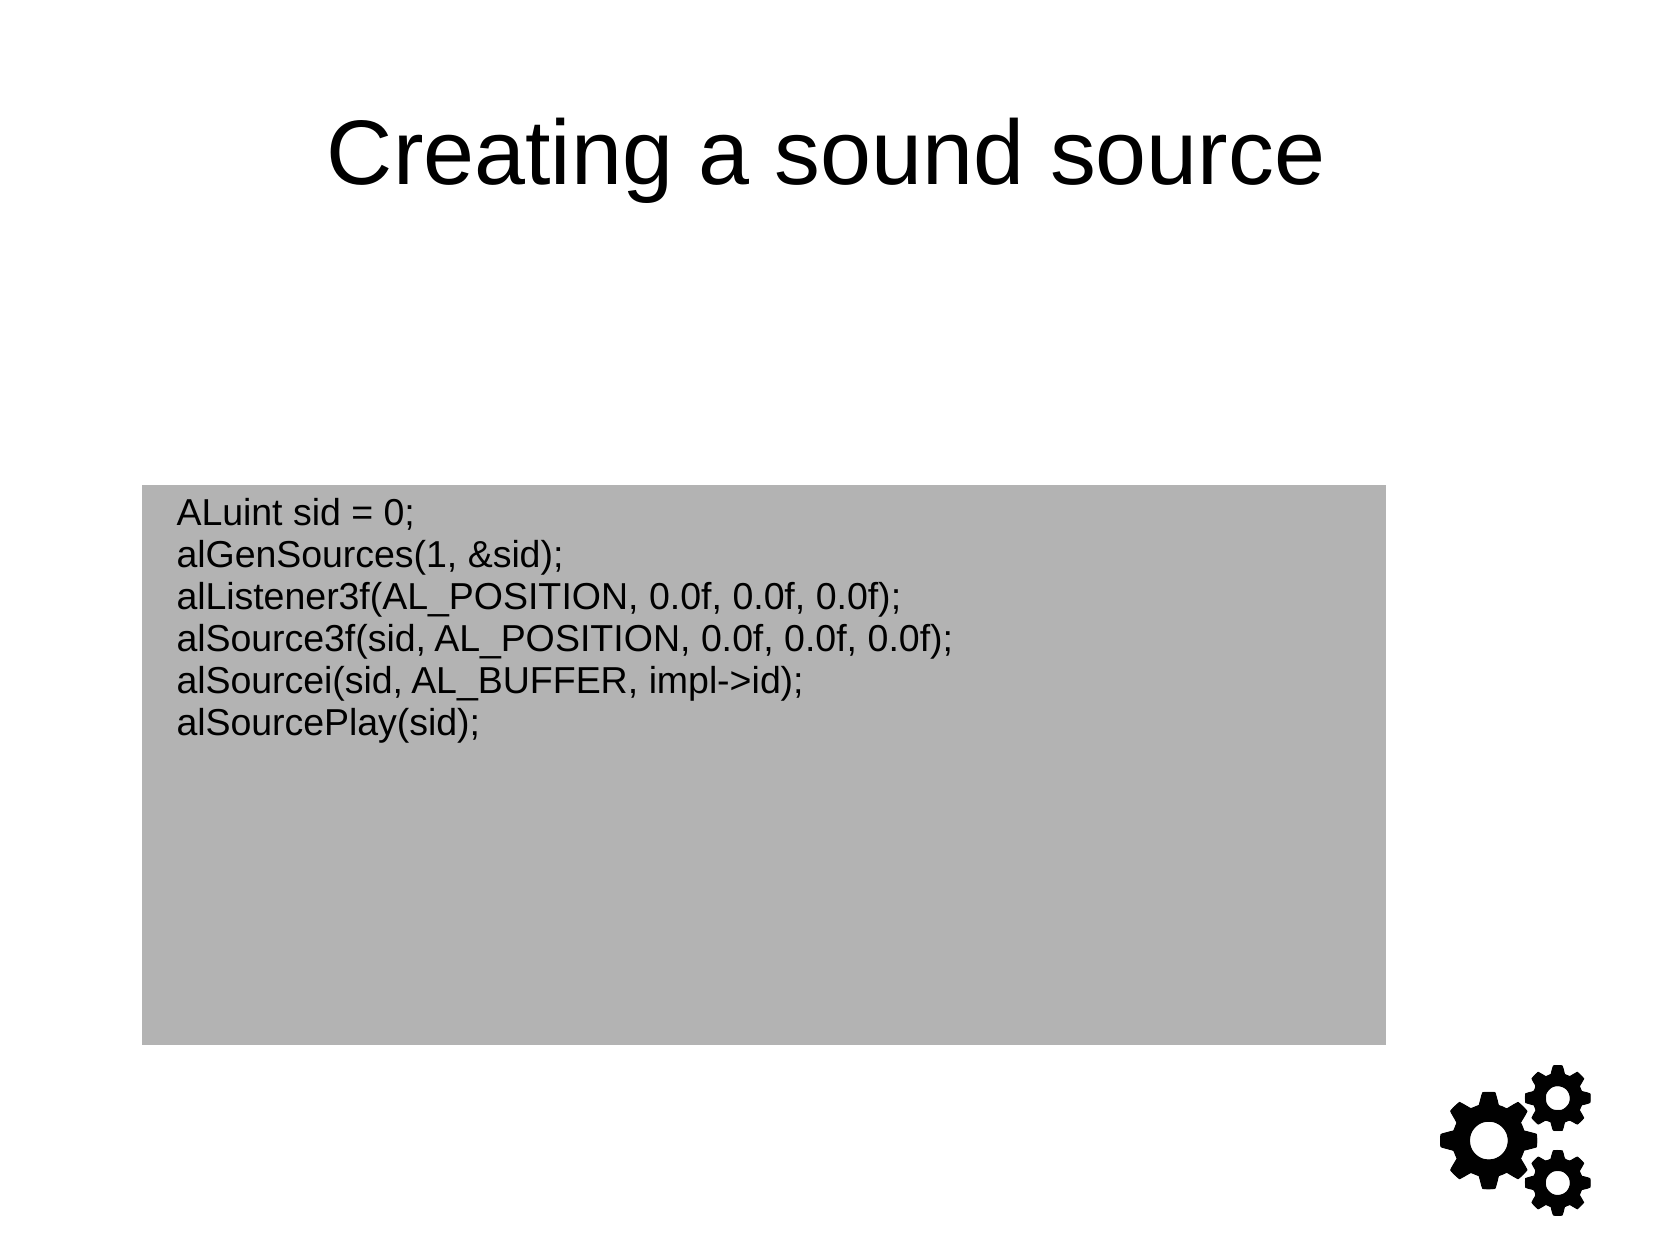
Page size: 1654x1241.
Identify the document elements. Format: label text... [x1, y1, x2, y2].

title Creating a sound source [82, 49, 1571, 257]
table_header ALuint sid = 0; alGenSources(1, &sid); alListener3f(AL_POSITION, 0.0f, 0.0f, 0.0f); alSource3f(sid, AL_POSITION, 0.0f, 0.0f, 0.0f); alSourcei(sid, AL_BUFFER, impl->id); alSourcePlay(sid); [142, 485, 1386, 1045]
picture [1440, 1065, 1591, 1216]
